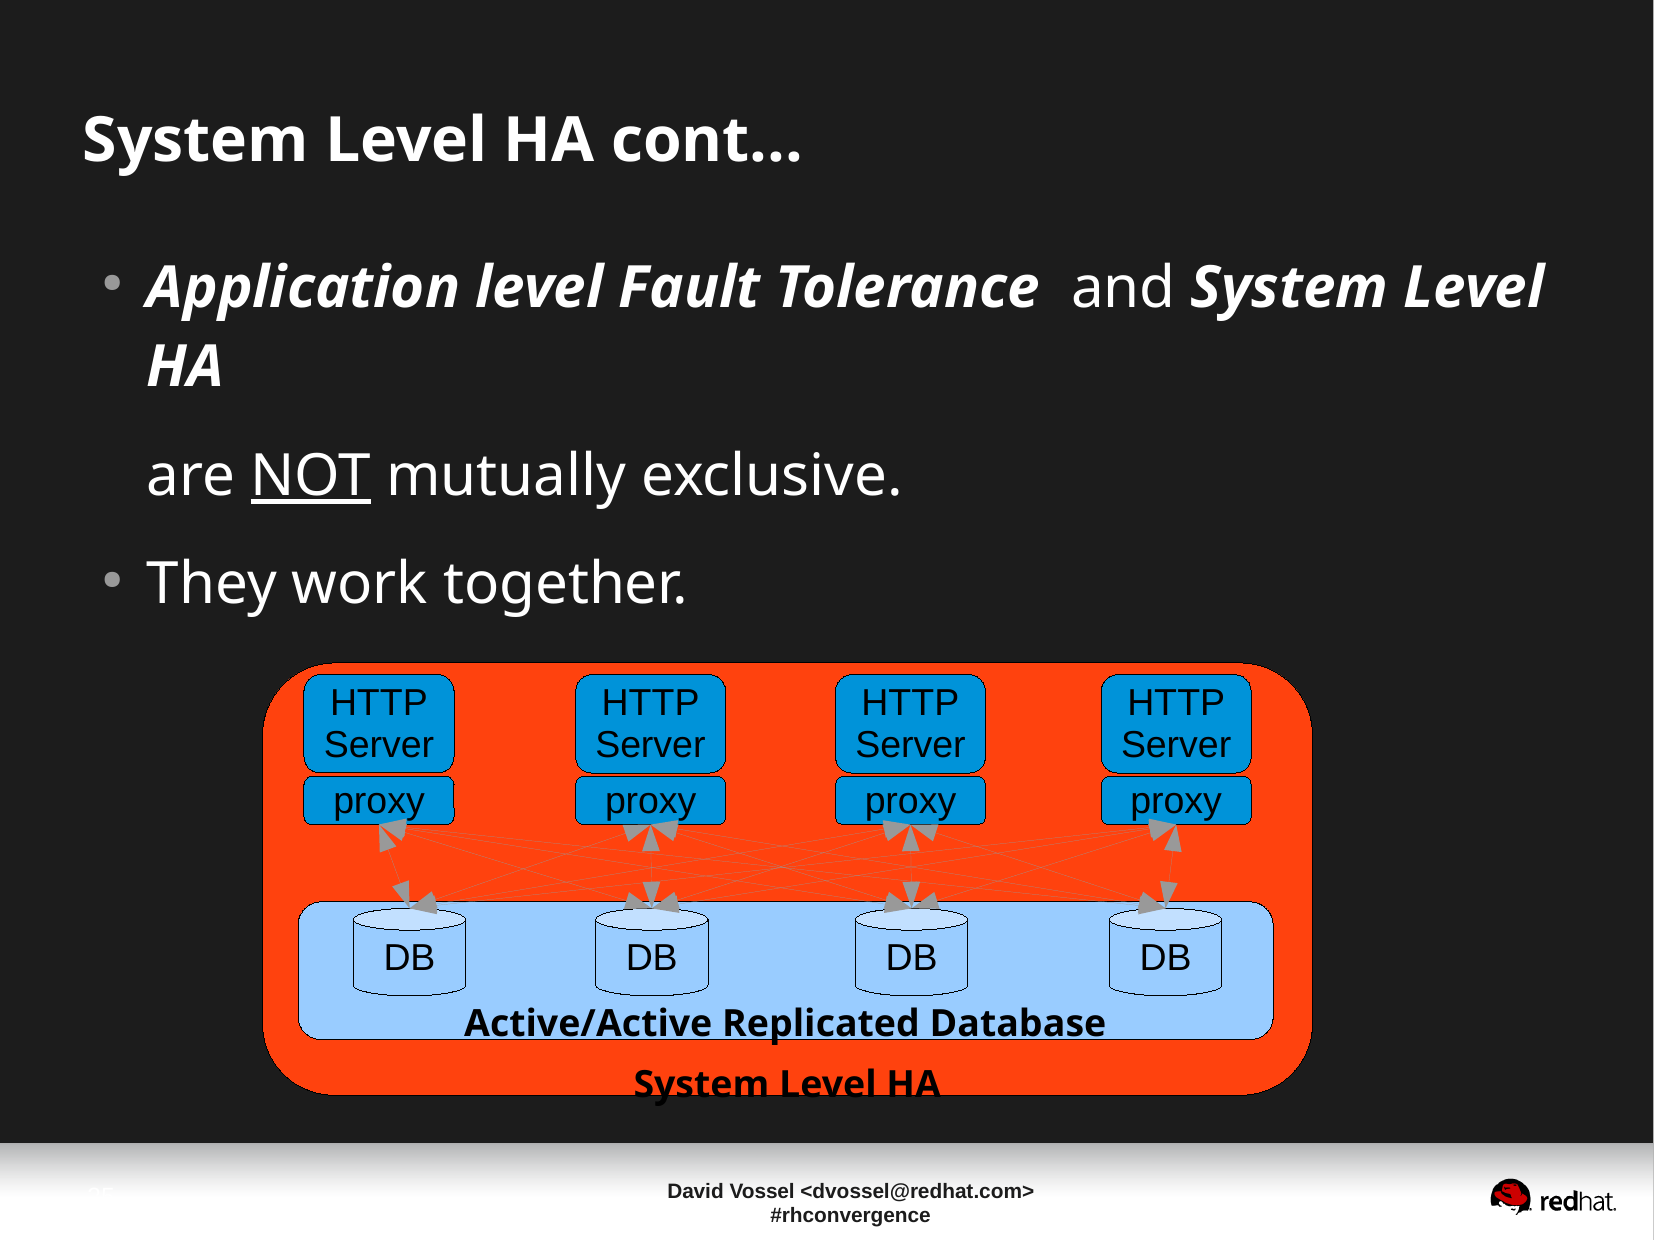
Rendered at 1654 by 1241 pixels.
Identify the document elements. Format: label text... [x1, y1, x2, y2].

text_box DB [595, 920, 709, 996]
picture [0, 1143, 1654, 1241]
text_box node2 [855, 909, 968, 931]
text_box DB [353, 921, 466, 996]
text_box node1 [595, 909, 709, 931]
text_box proxy [1101, 776, 1252, 825]
text_box DB [1109, 921, 1222, 996]
text_box HTTP Server [303, 674, 455, 773]
text_box DB [855, 921, 968, 996]
text_box Pacemaker [353, 908, 466, 931]
text_box proxy [575, 776, 726, 825]
text_box HTTP Server [575, 674, 726, 774]
text_box HTTP Server [835, 674, 986, 774]
text_box Active/Active Replicated Database [298, 901, 1274, 1040]
text_box HTTP Server [1101, 674, 1252, 774]
text_box node3 [1109, 908, 1222, 931]
list Application level Fault Tolerance and System Level HA are NOT mutually exclusive. They work together. [86, 244, 1576, 635]
text_box proxy [835, 776, 986, 825]
title System Level HA cont... [82, 43, 1571, 231]
text_box proxy [303, 776, 455, 825]
text_box System Level HA [262, 662, 1313, 1096]
